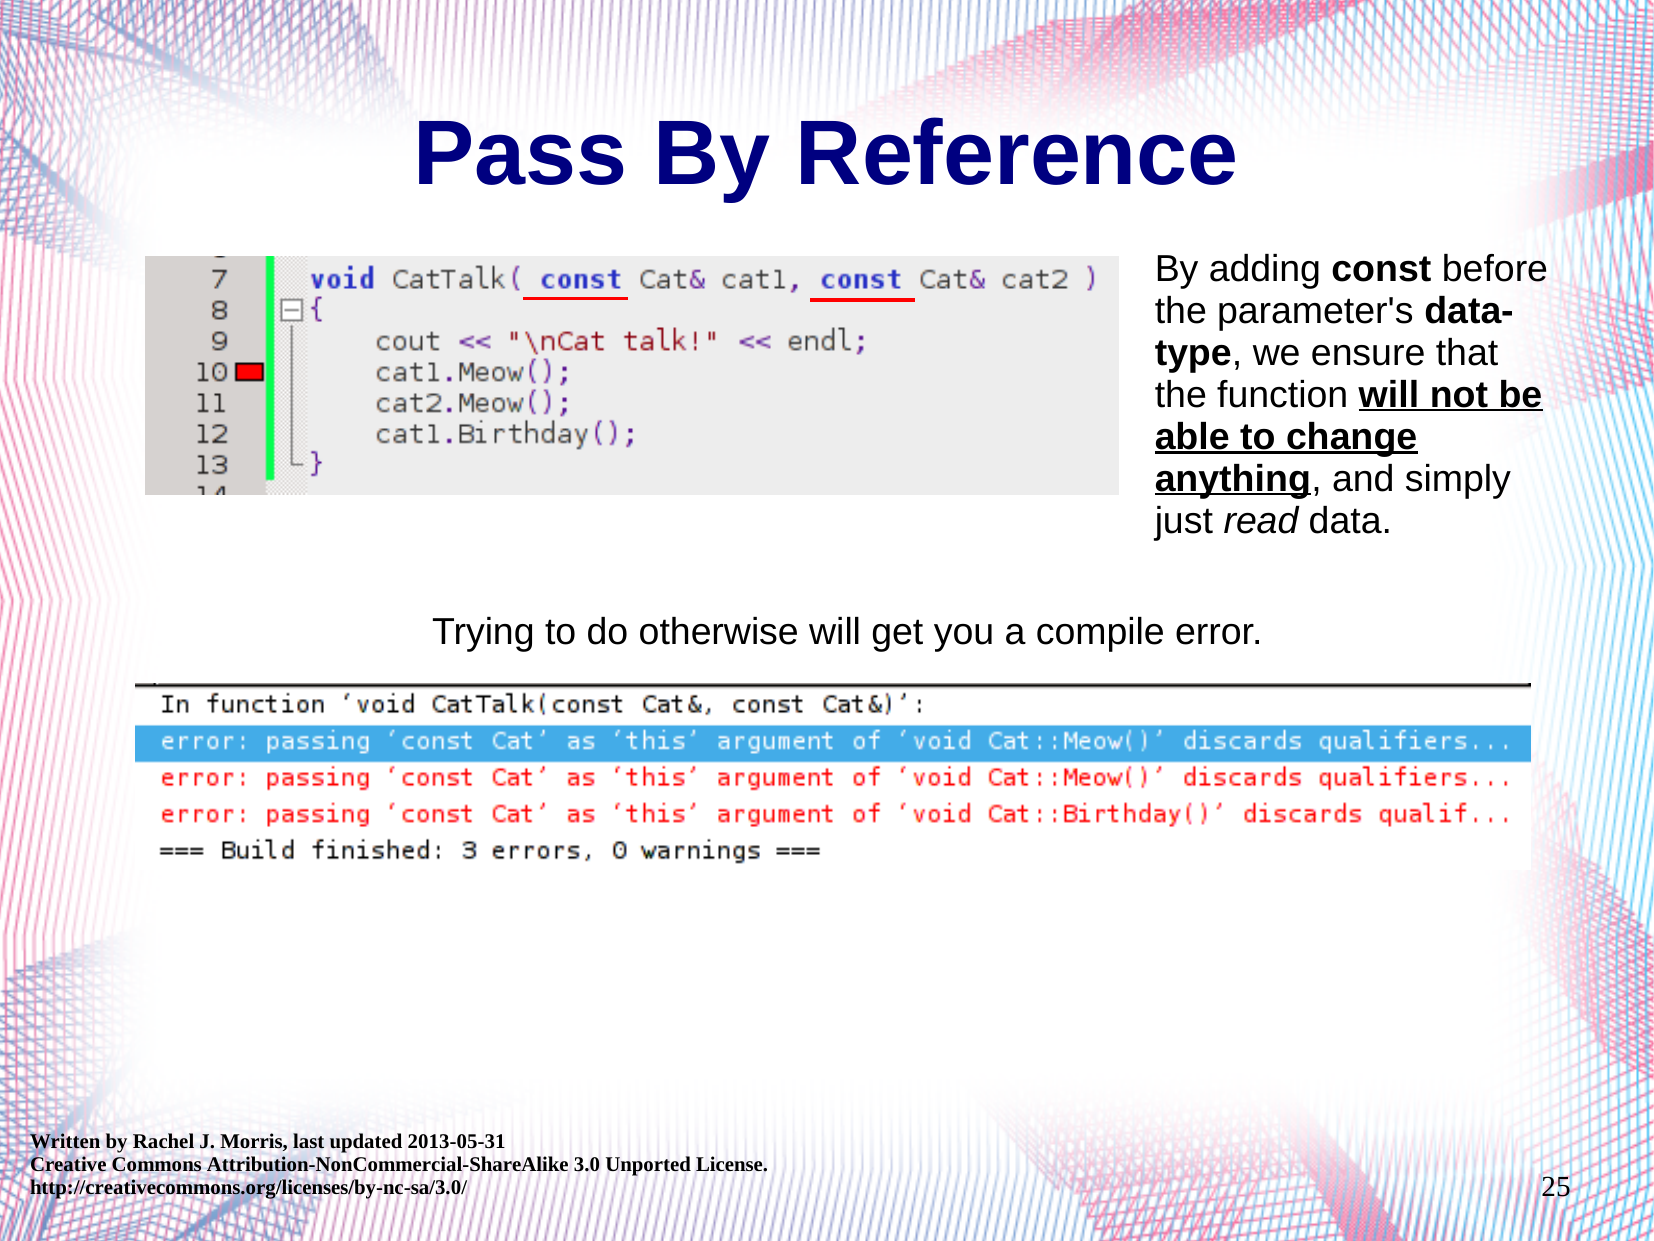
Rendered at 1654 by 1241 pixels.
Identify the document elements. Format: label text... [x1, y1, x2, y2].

text_box By adding const before the parameter's data-type, we ensure that the function will not be able to change anything, and simply just read data. [1140, 240, 1576, 549]
picture [0, 0, 1654, 1241]
text_box Trying to do otherwise will get you a compile error. [150, 603, 1546, 661]
title Pass By Reference [82, 49, 1571, 257]
